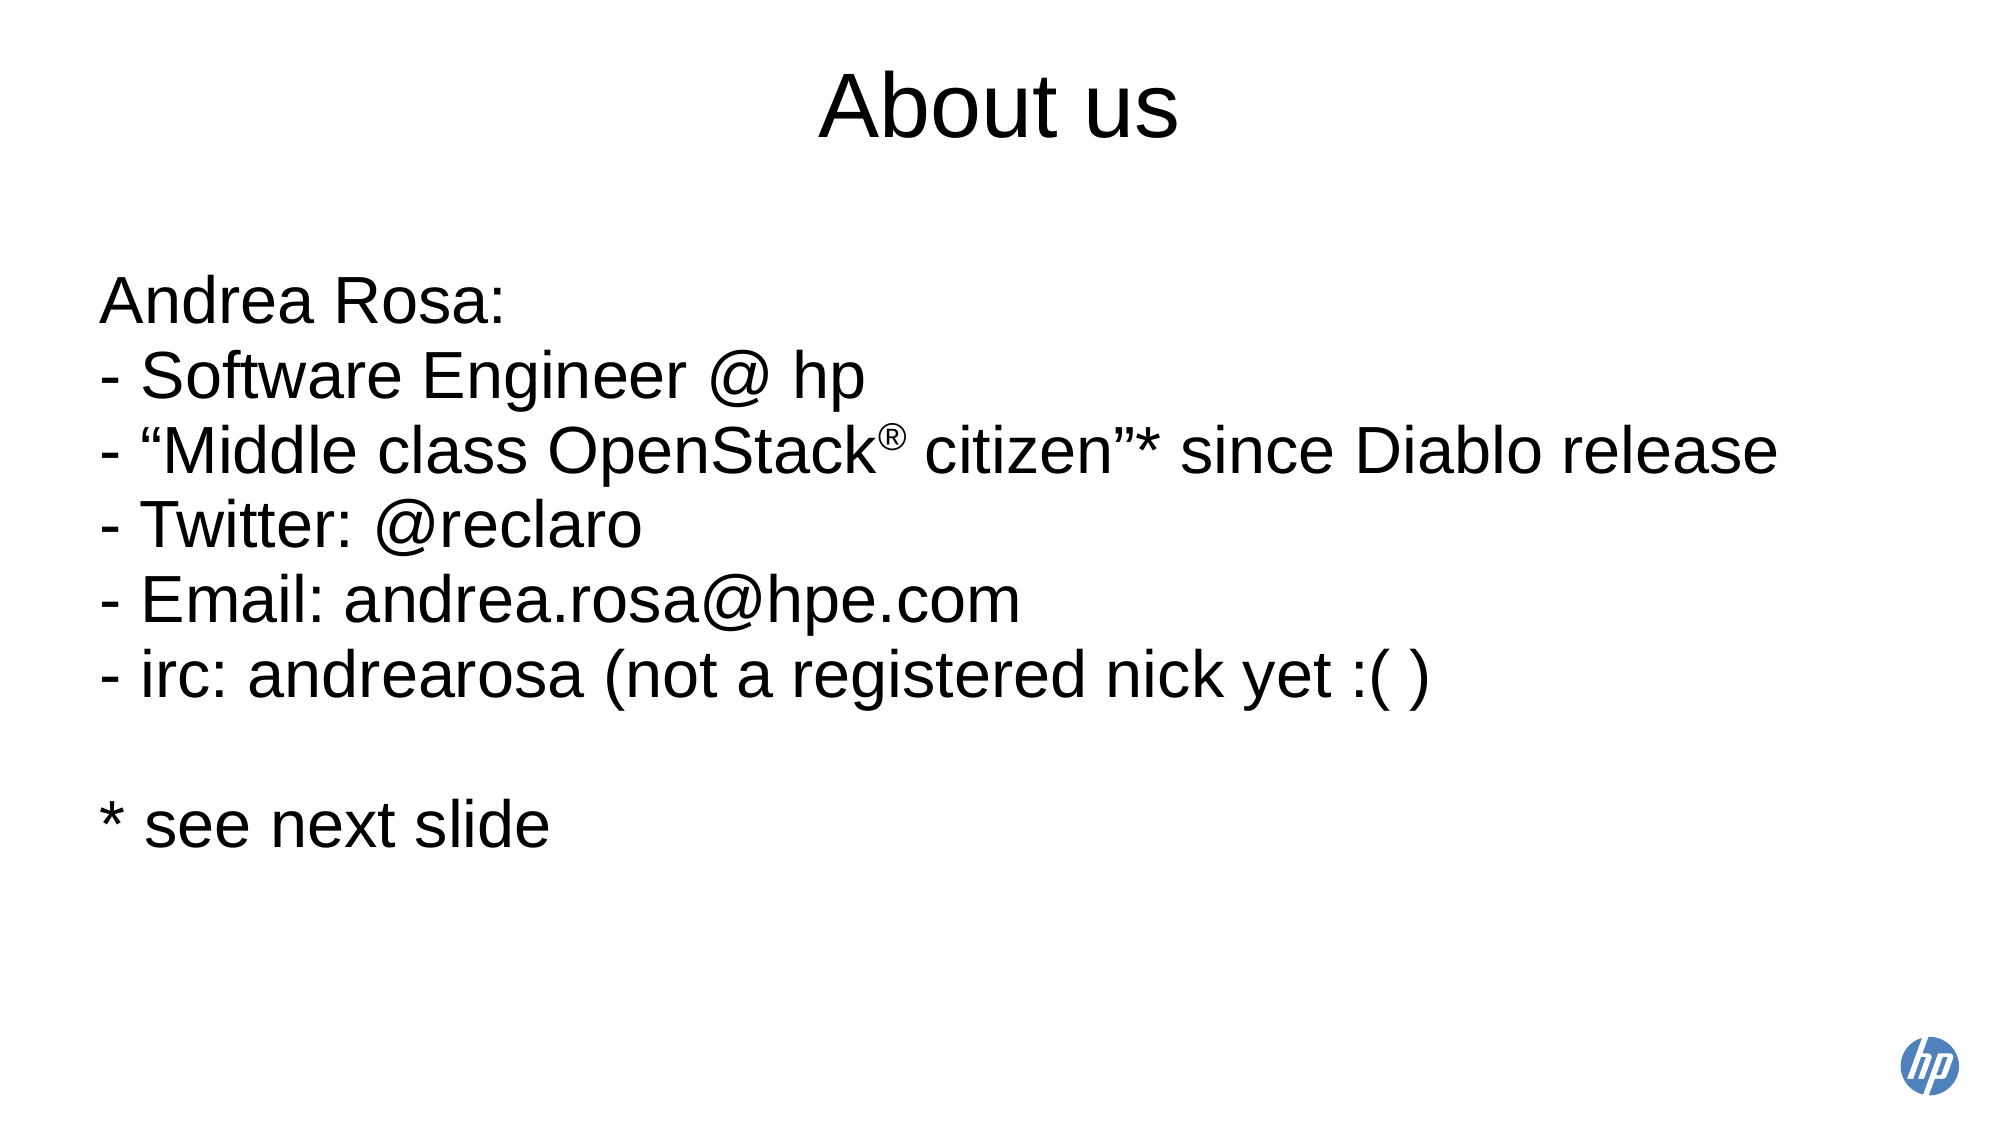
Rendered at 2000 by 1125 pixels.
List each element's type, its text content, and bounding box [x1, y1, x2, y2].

subtitle Andrea Rosa: - Software Engineer @ hp - “Middle class OpenStack® citizen”* since Diablo release - Twitter: @reclaro - Email: andrea.rosa@hpe.com - irc: andrearosa (not a registered nick yet :( ) * see next slide [99, 263, 1926, 916]
title About us [0, 0, 2000, 213]
